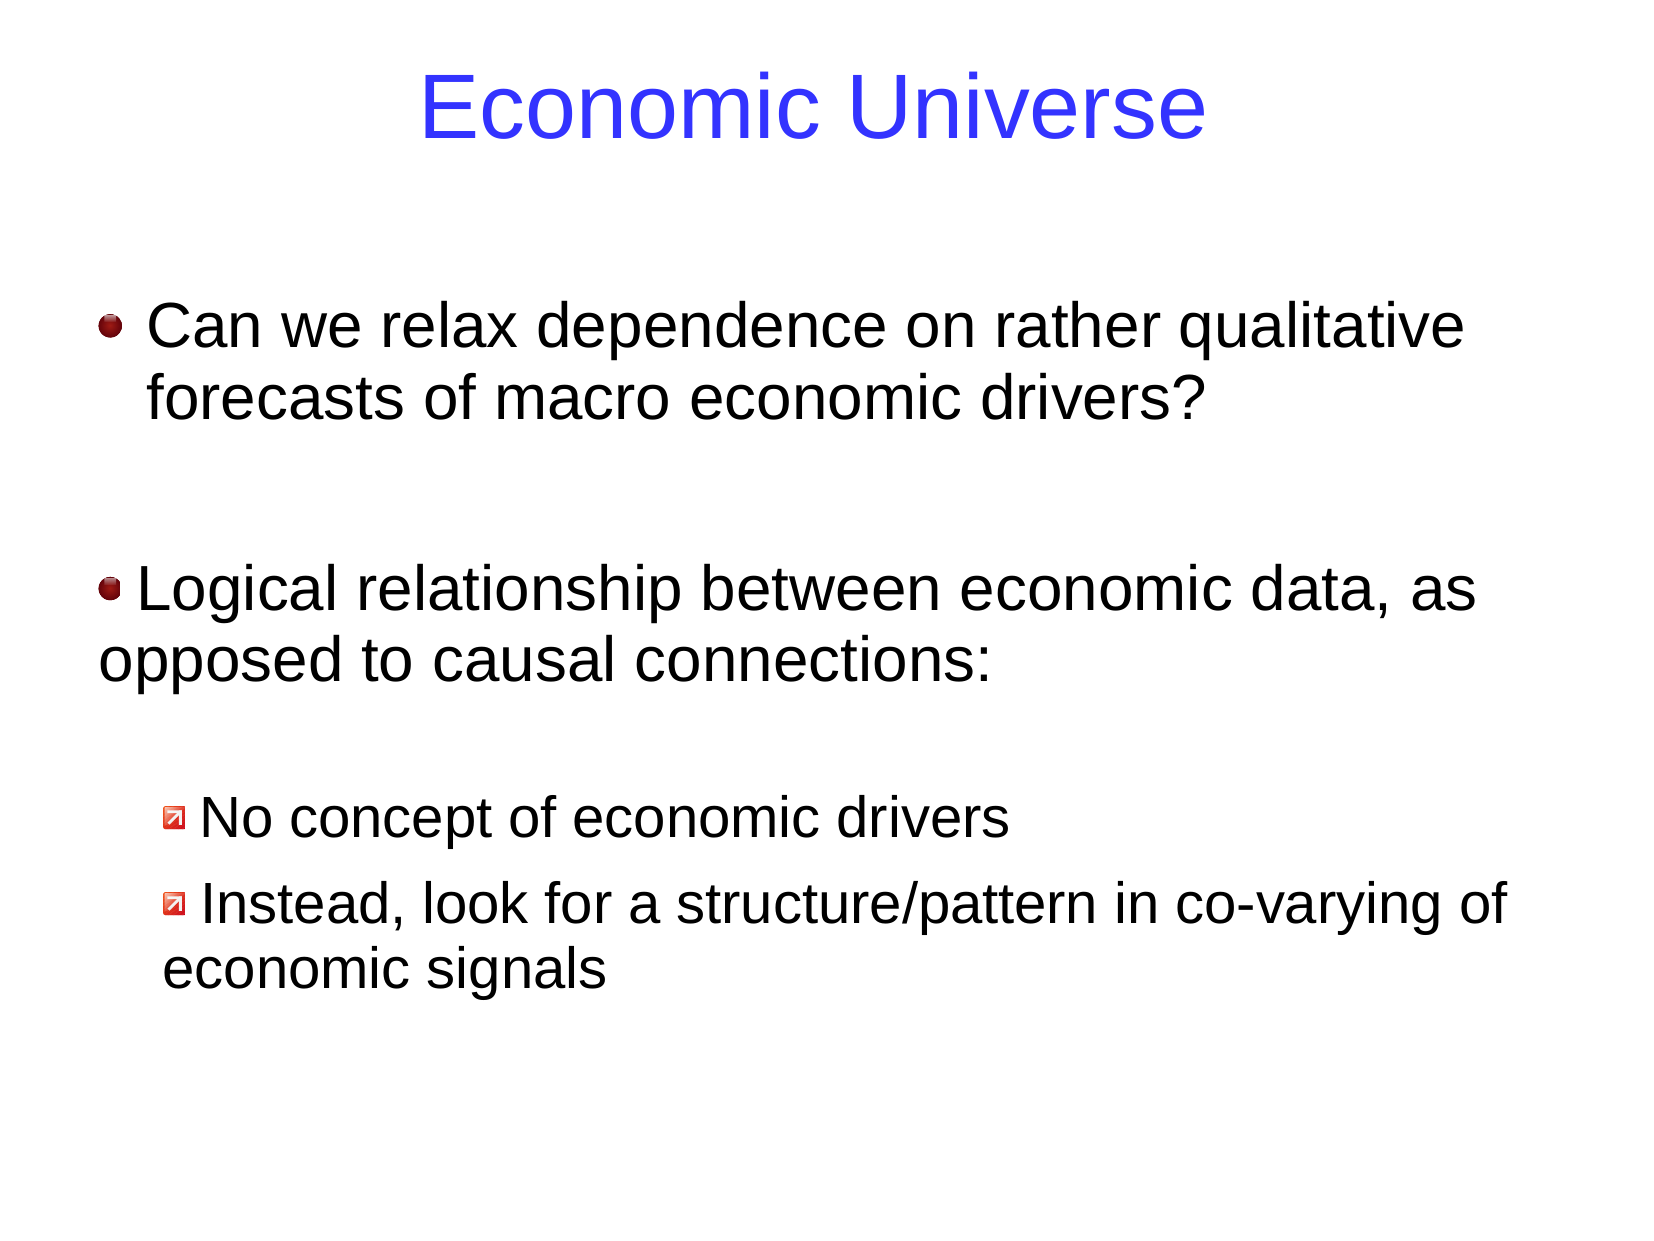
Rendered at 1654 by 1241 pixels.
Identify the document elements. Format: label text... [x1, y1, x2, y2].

list Can we relax dependence on rather qualitative forecasts of macro economic drivers? Logical relationship between economic data, as opposed to causal connections: No concept of economic drivers Instead, look for a structure/pattern in co-varying of economic signals [82, 290, 1571, 1010]
title Economic Universe [82, 49, 1571, 166]
